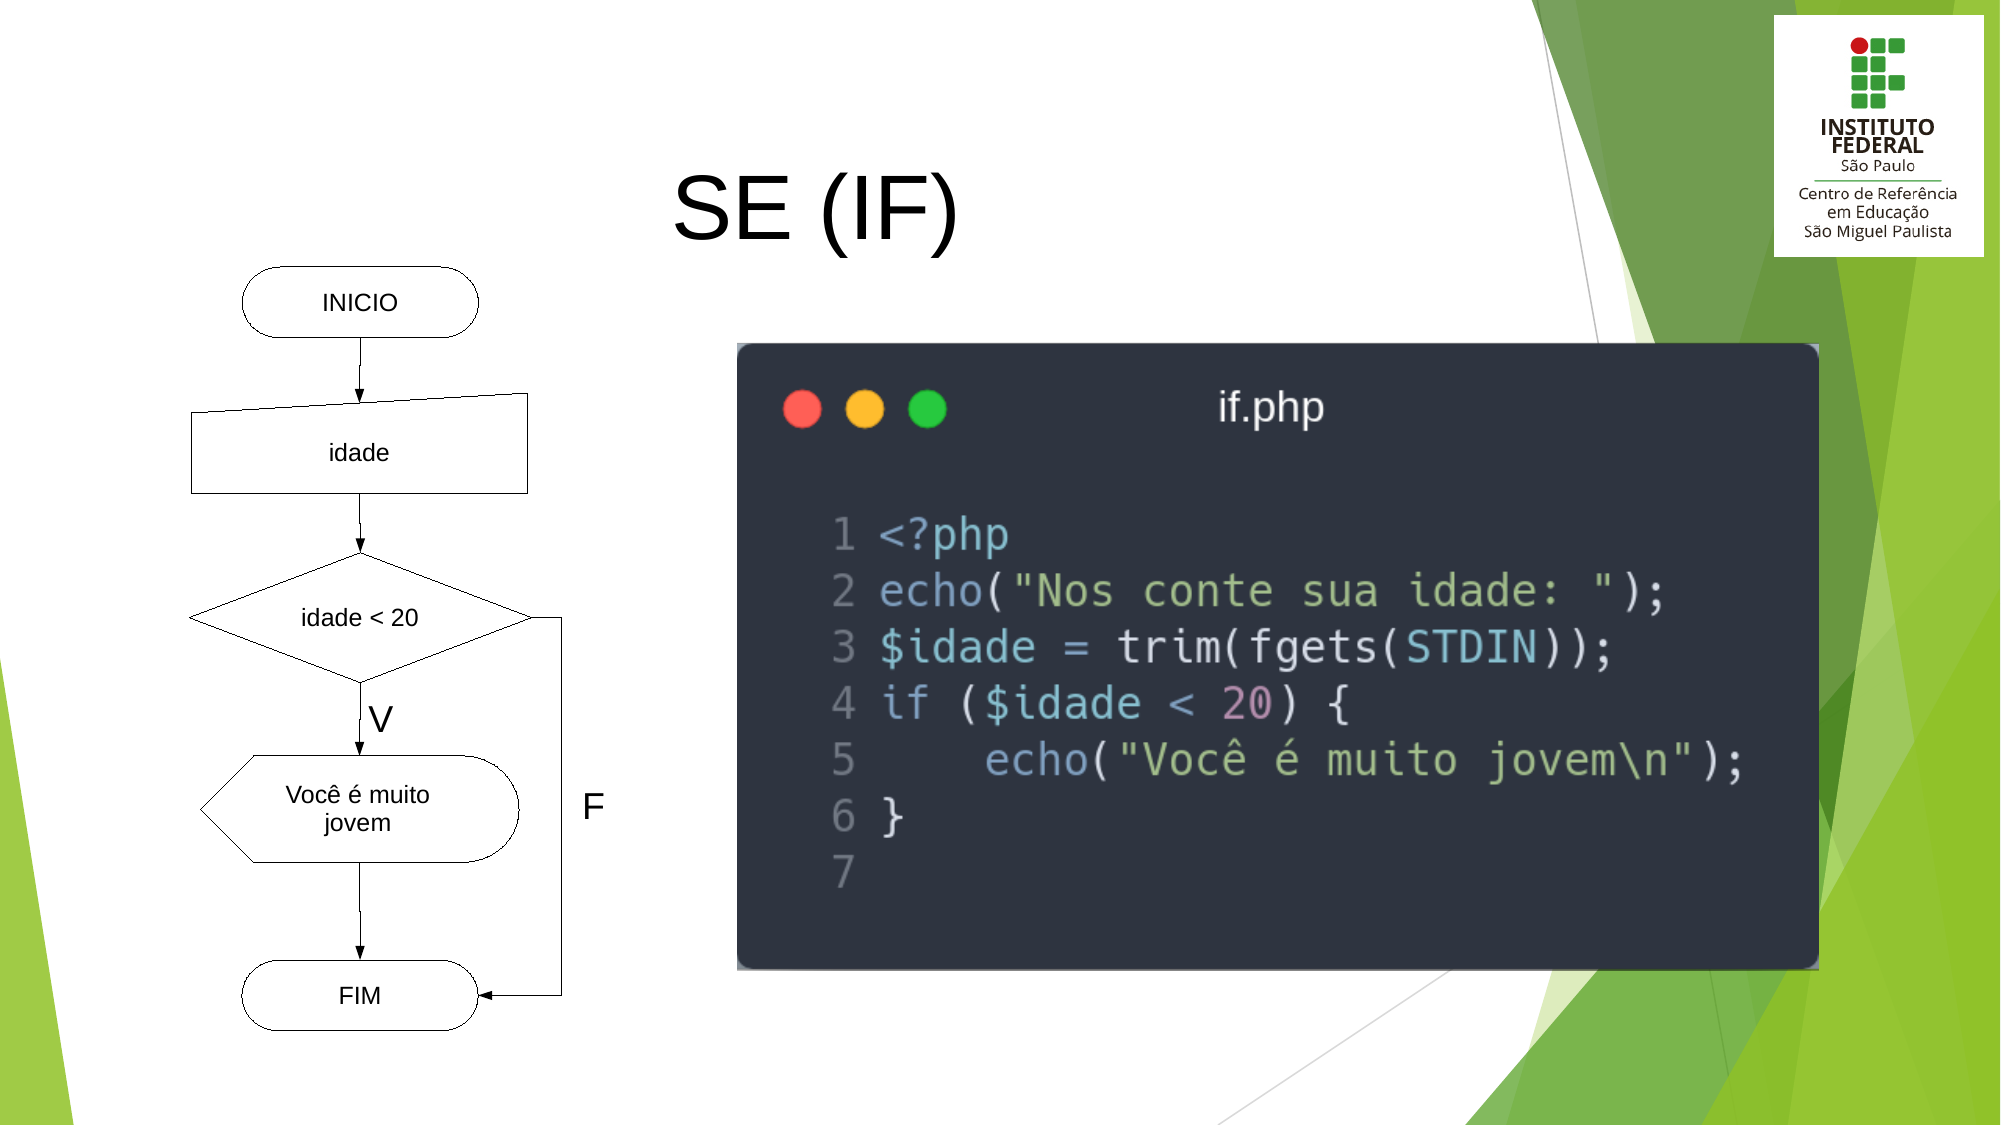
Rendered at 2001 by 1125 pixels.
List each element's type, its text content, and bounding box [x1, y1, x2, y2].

title SE (IF) [111, 99, 1522, 317]
picture [1774, 15, 1984, 257]
text_box INICIO [242, 266, 479, 338]
text_box Você é muito jovem [200, 755, 520, 863]
text_box idade [191, 393, 528, 494]
text_box idade < 20 [189, 552, 531, 683]
picture [737, 342, 1819, 971]
text_box FIM [241, 960, 479, 1031]
